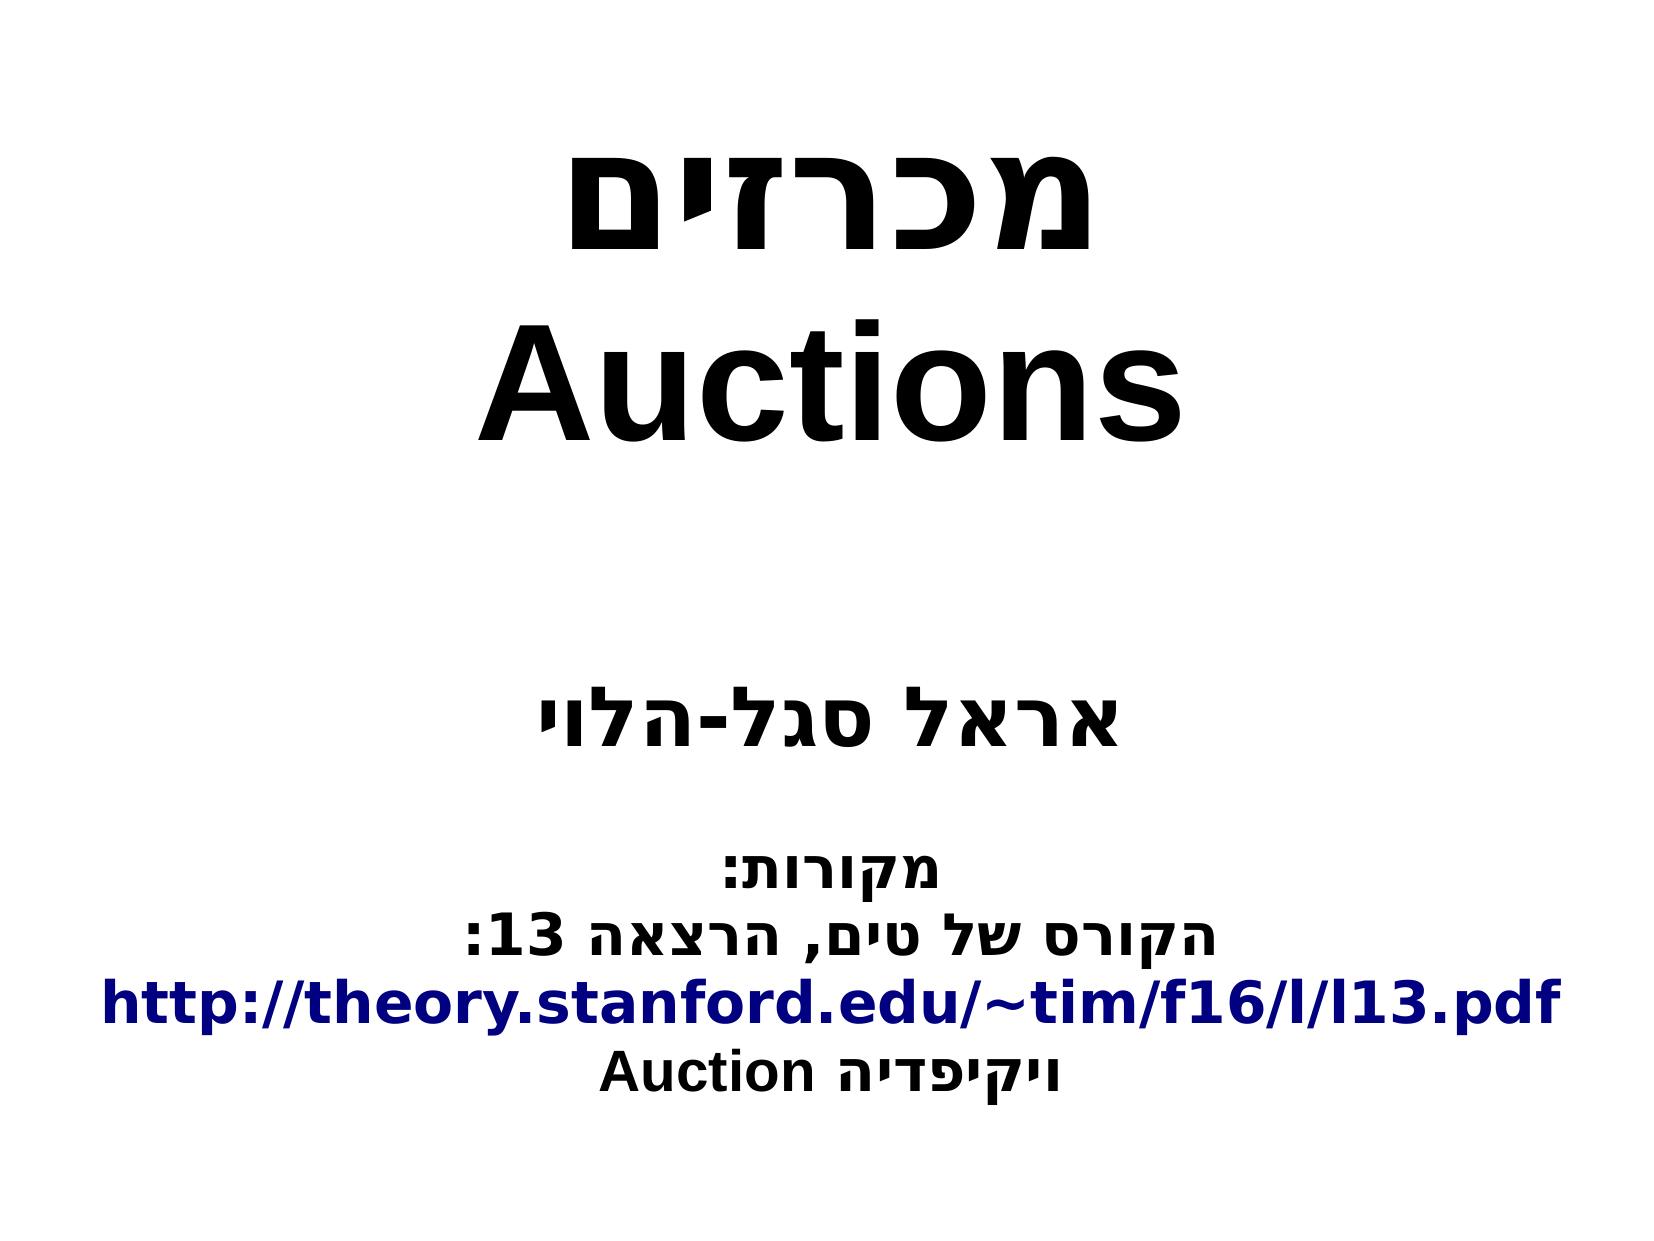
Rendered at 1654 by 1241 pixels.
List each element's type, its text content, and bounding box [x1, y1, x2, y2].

title מכרזים Auctions אראל סגל-הלוי מקורות: הקורס של טים, הרצאה 13: http://theory.stanford.edu/~tim/f16/l/l13.pdf ויקיפדיה Auction [86, 45, 1576, 1156]
